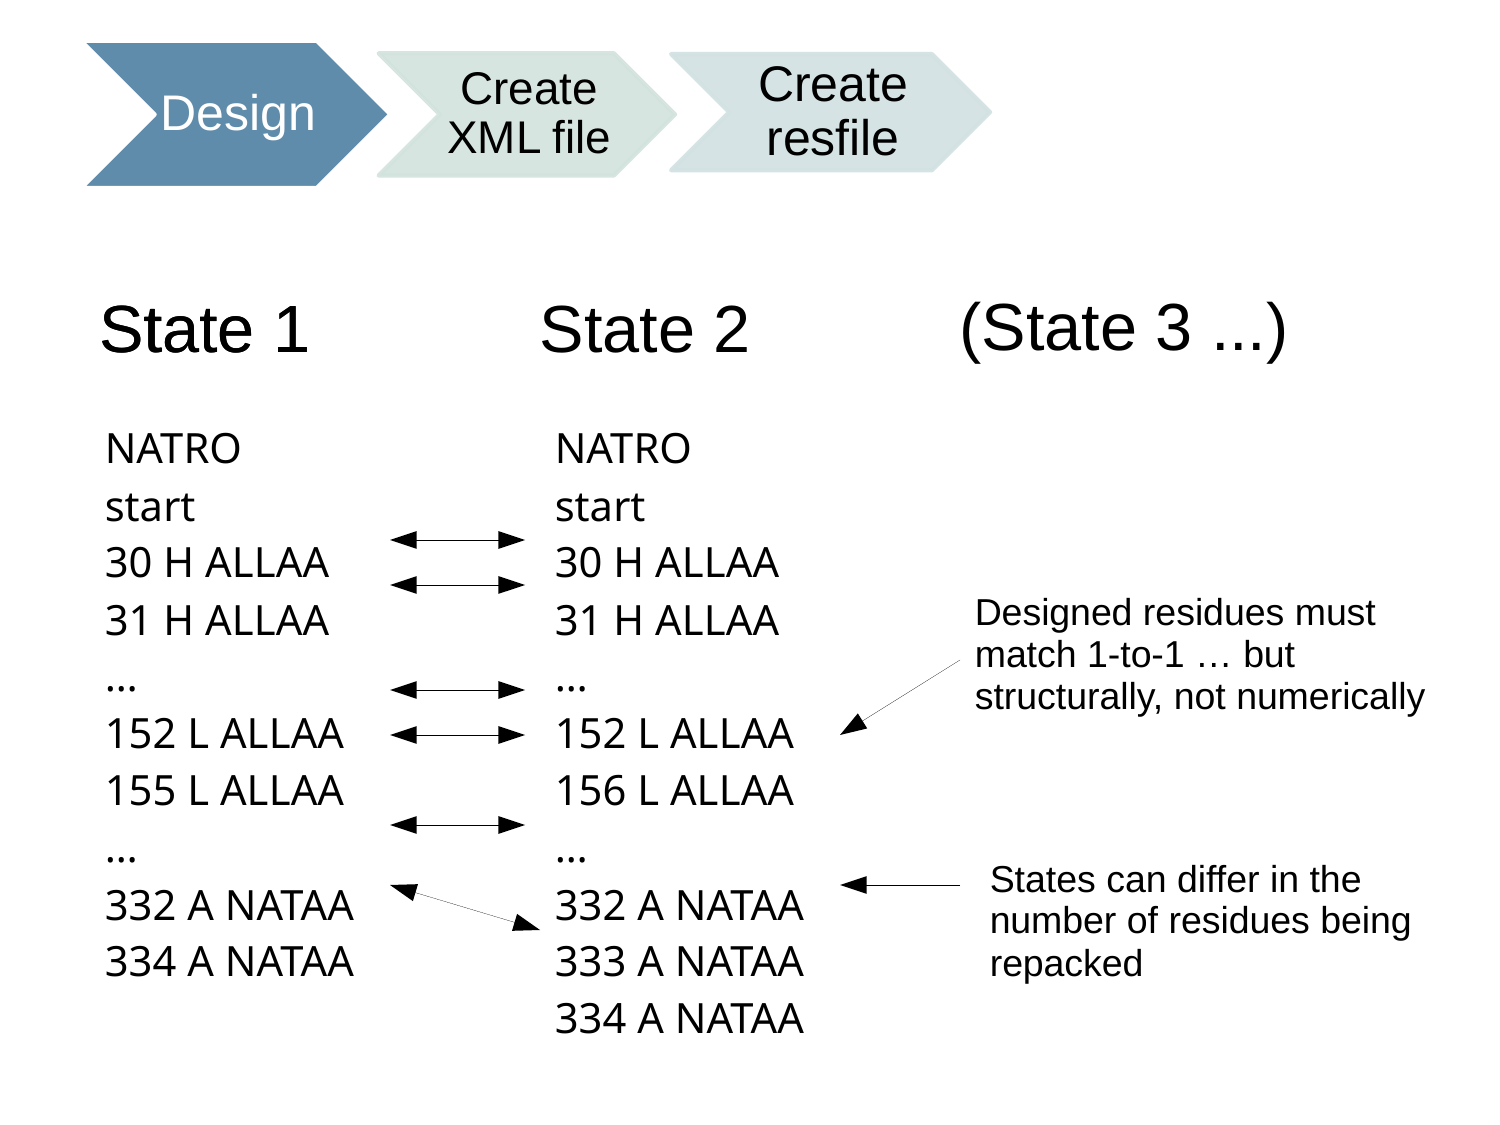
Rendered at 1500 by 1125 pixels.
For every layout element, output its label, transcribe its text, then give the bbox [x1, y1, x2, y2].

text_box Create XML file [378, 53, 676, 176]
text_box States can differ in the number of residues being repacked [975, 850, 1441, 991]
text_box State 1 [84, 285, 406, 393]
text_box State 2 [525, 285, 846, 393]
text_box NATRO start 30 H ALLAA 31 H ALLAA … 152 L ALLAA 155 L ALLAA … 332 A NATAA 334 A NATAA [90, 411, 436, 961]
text_box NATRO start 30 H ALLAA 31 H ALLAA … 152 L ALLAA 156 L ALLAA … 332 A NATAA 333 A NATAA 334 A NATAA [540, 411, 886, 1009]
text_box Design [81, 40, 391, 189]
text_box Create resfile [671, 54, 991, 171]
text_box (State 3 ...) [945, 282, 1321, 376]
text_box Designed residues must match 1-to-1 … but structurally, not numerically [960, 584, 1471, 766]
